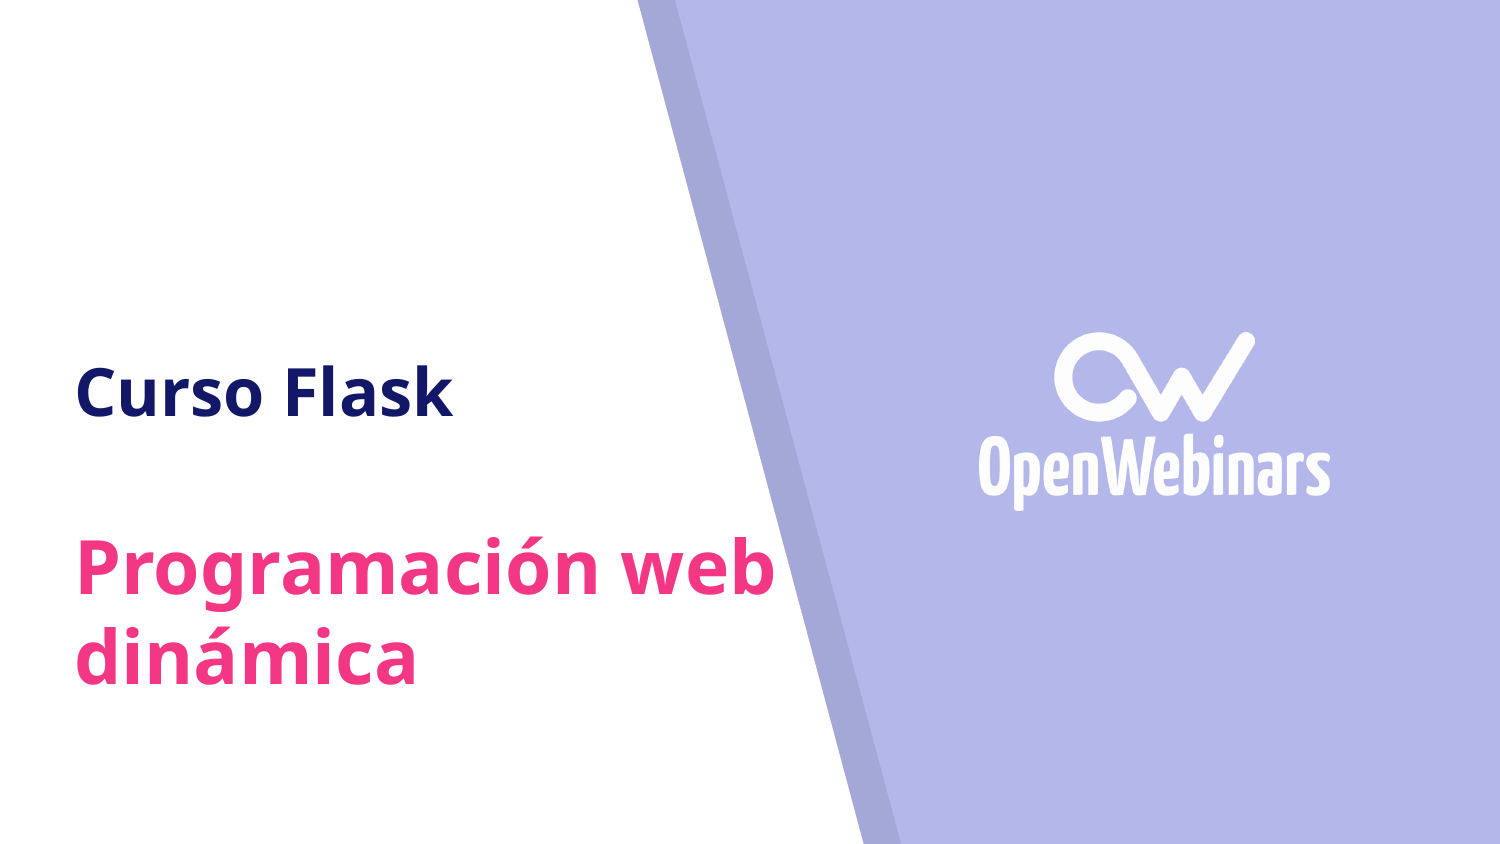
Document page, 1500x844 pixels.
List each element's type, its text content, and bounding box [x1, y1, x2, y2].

picture [979, 332, 1330, 512]
title Curso Flask Programación web dinámica [59, 520, 863, 715]
